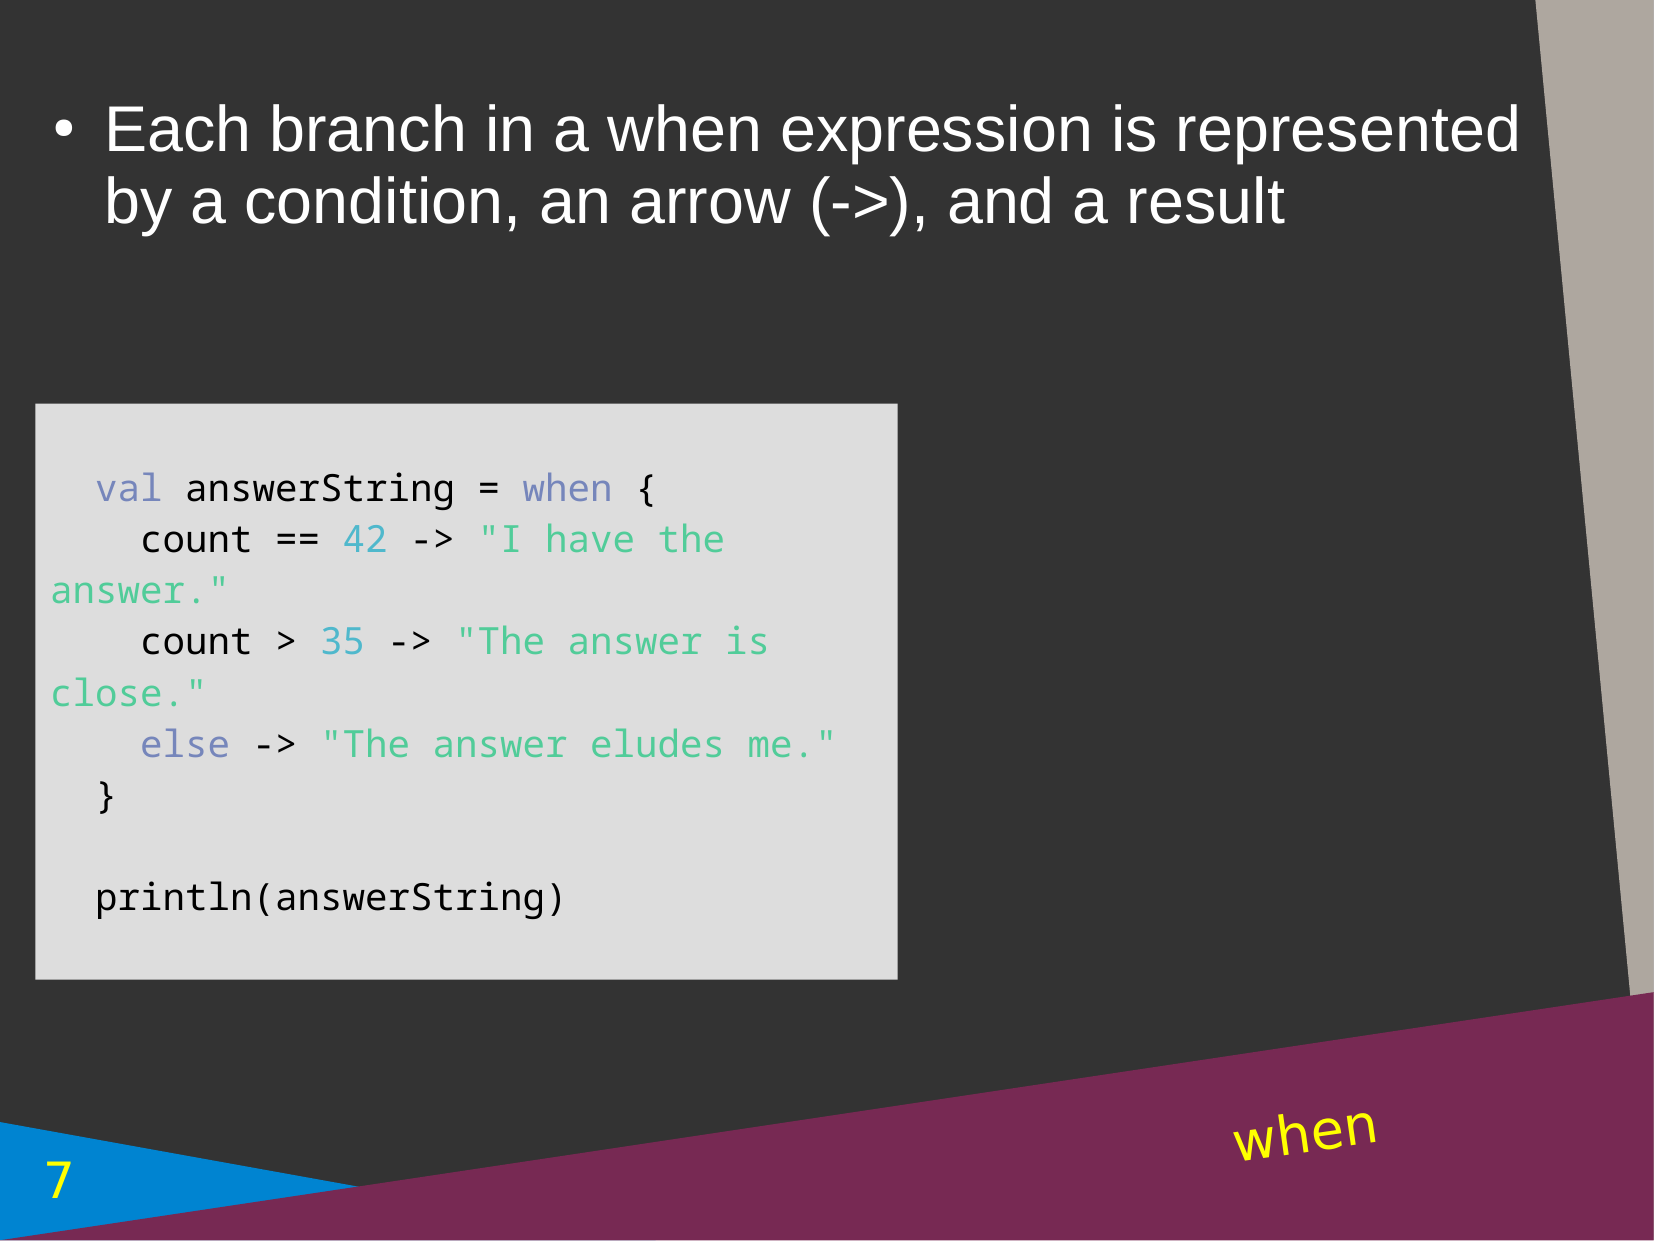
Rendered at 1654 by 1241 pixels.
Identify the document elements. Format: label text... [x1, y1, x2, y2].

title when [956, 995, 1654, 1241]
text_box val answerString = when { count == 42 -> "I have the answer." count > 35 -> "The answer is close." else -> "The answer eludes me." } println(answerString) [35, 403, 898, 756]
list Each branch in a when expression is represented by a condition, an arrow (->), and a result [35, 59, 1524, 272]
